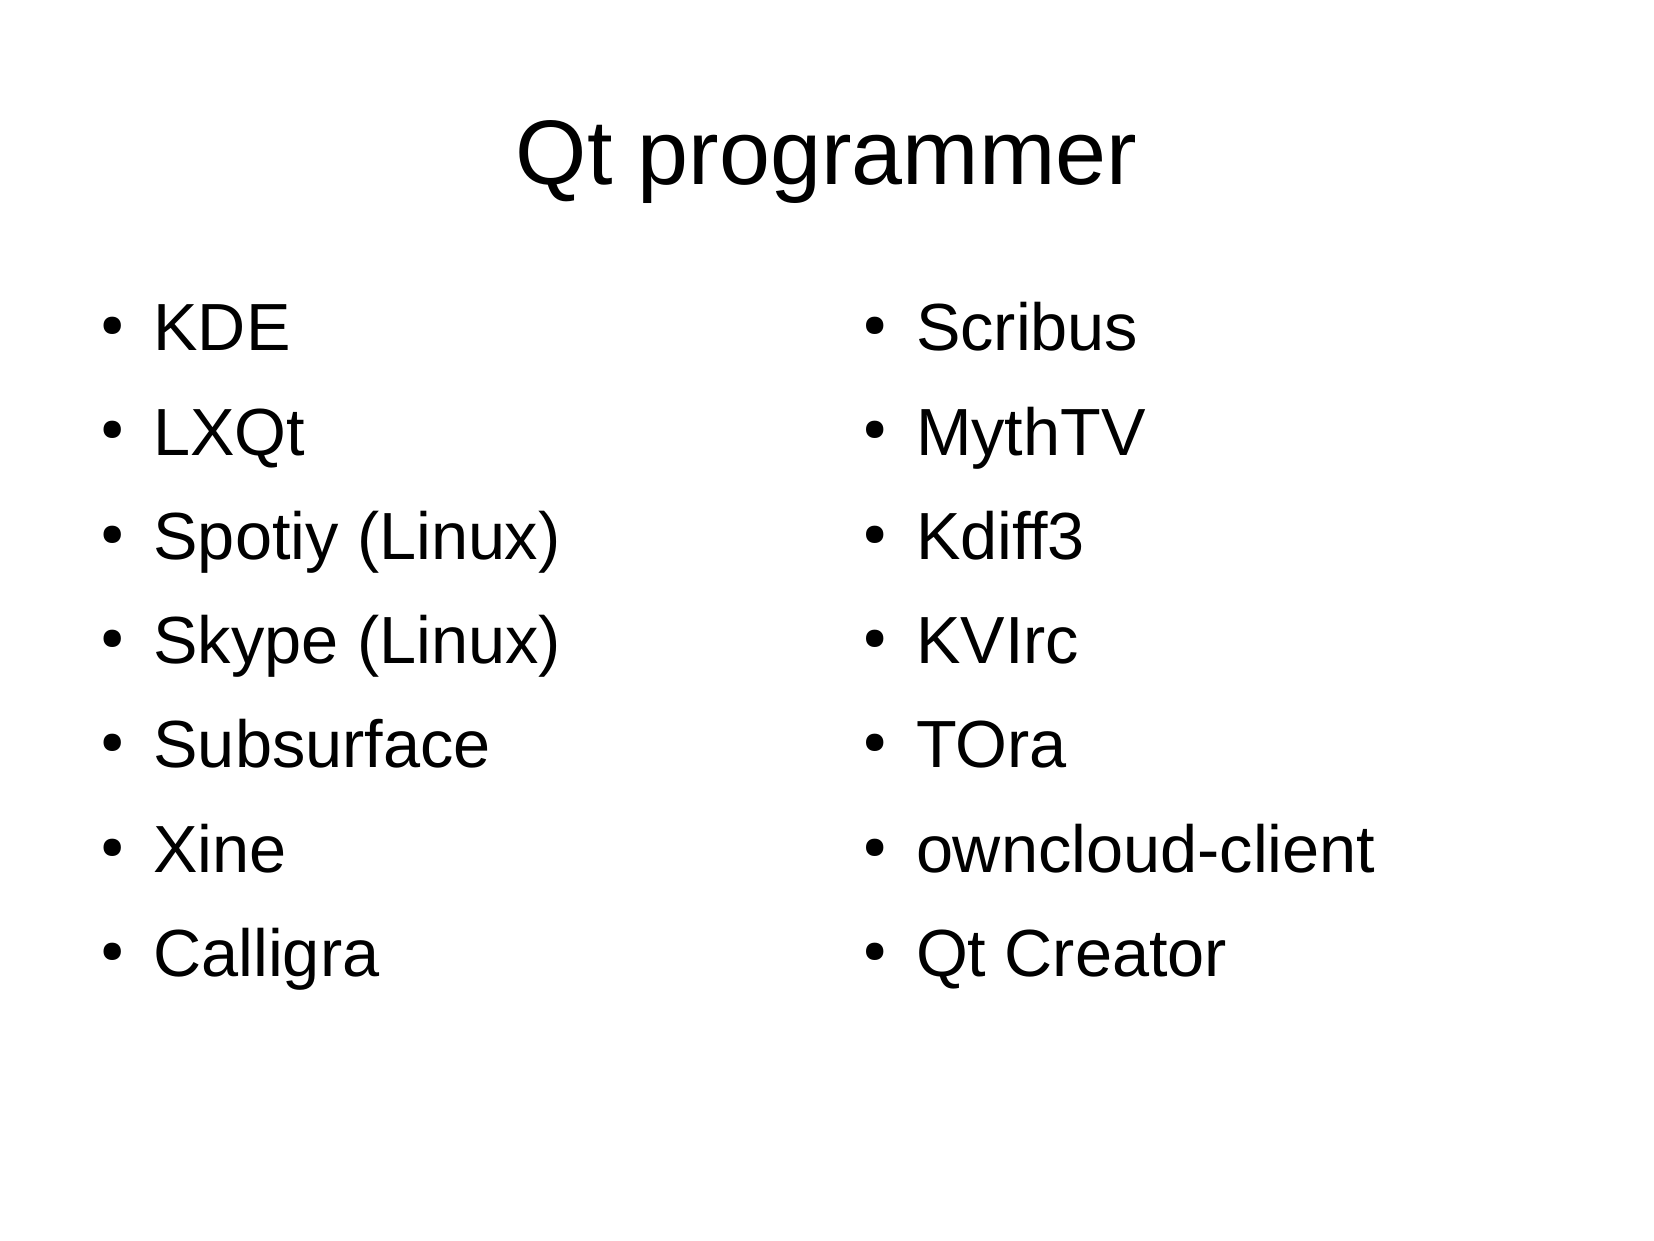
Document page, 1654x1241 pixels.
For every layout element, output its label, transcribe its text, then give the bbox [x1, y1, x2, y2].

title Qt programmer [82, 49, 1571, 257]
list Scribus MythTV Kdiff3 KVIrc TOra owncloud-client Qt Creator [845, 290, 1572, 1010]
list KDE LXQt Spotiy (Linux) Skype (Linux) Subsurface Xine Calligra [82, 290, 809, 1010]
